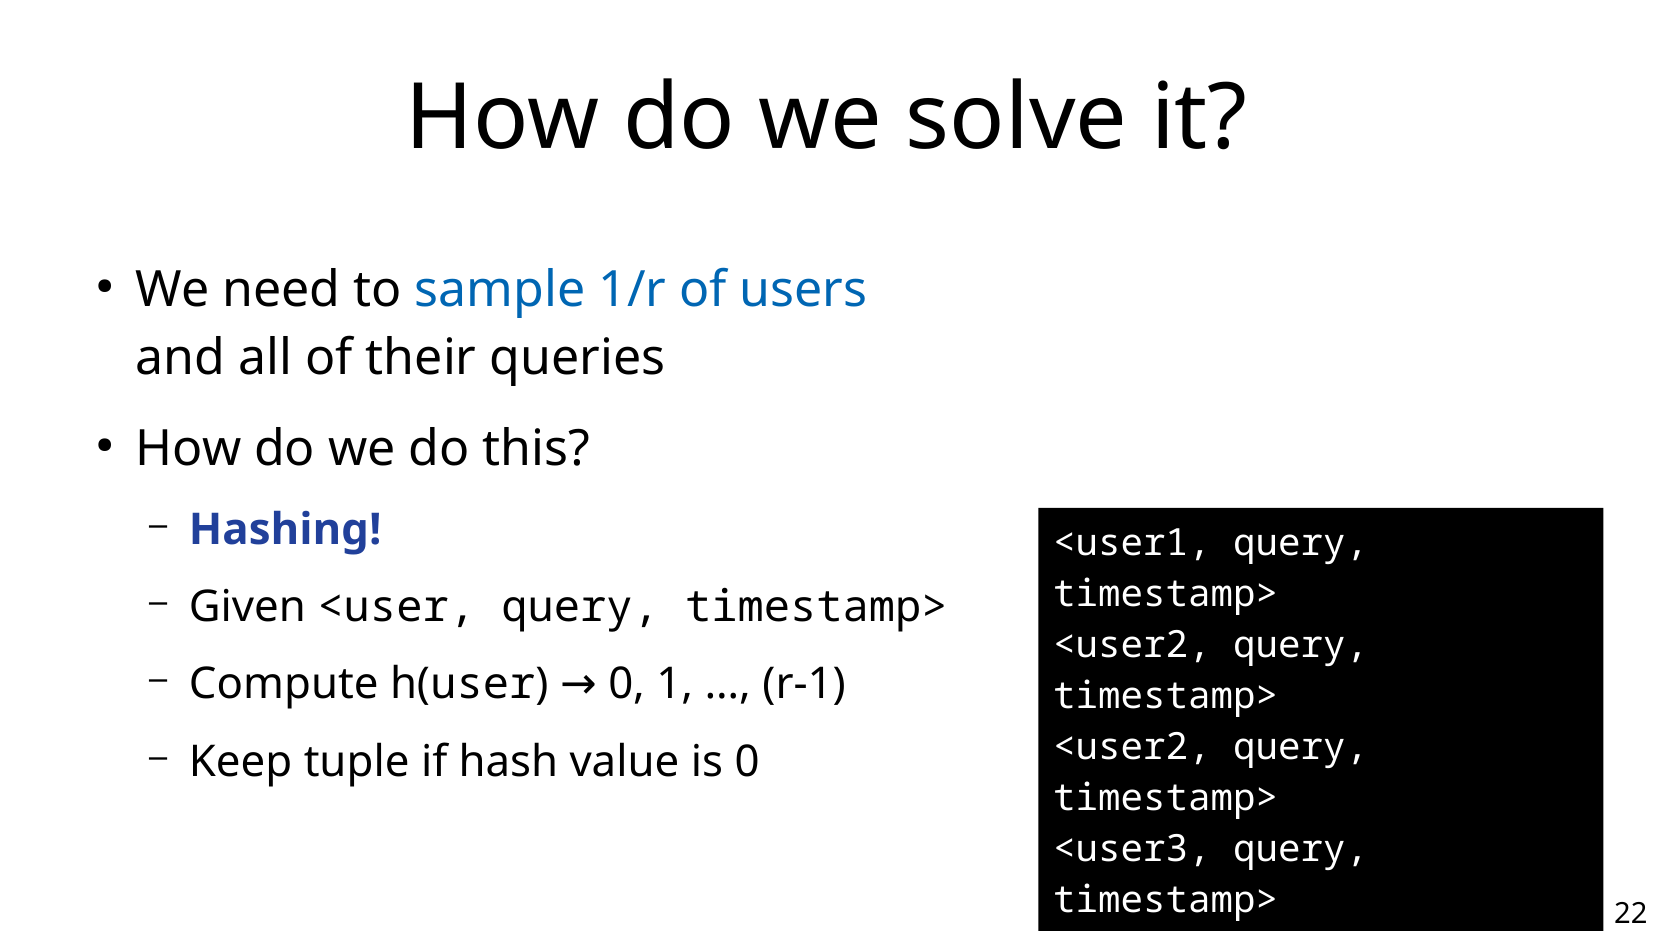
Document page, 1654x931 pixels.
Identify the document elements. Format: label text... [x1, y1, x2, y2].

text_box <user1, query, timestamp> <user2, query, timestamp> <user2, query, timestamp> <user3, query, timestamp> <user1, query, timestamp> <user3, query, timestamp> <user2, query, timestamp> <user1, query, timestamp> <user2, query, timestamp> ... [1038, 507, 1604, 905]
list We need to sample 1/r of users and all of their queries How do we do this? Hashing! Given <user, query, timestamp> Compute h(user) → 0, 1, …, (r-1) Keep tuple if hash value is 0 [82, 253, 1571, 790]
title How do we solve it? [82, 1, 1571, 226]
